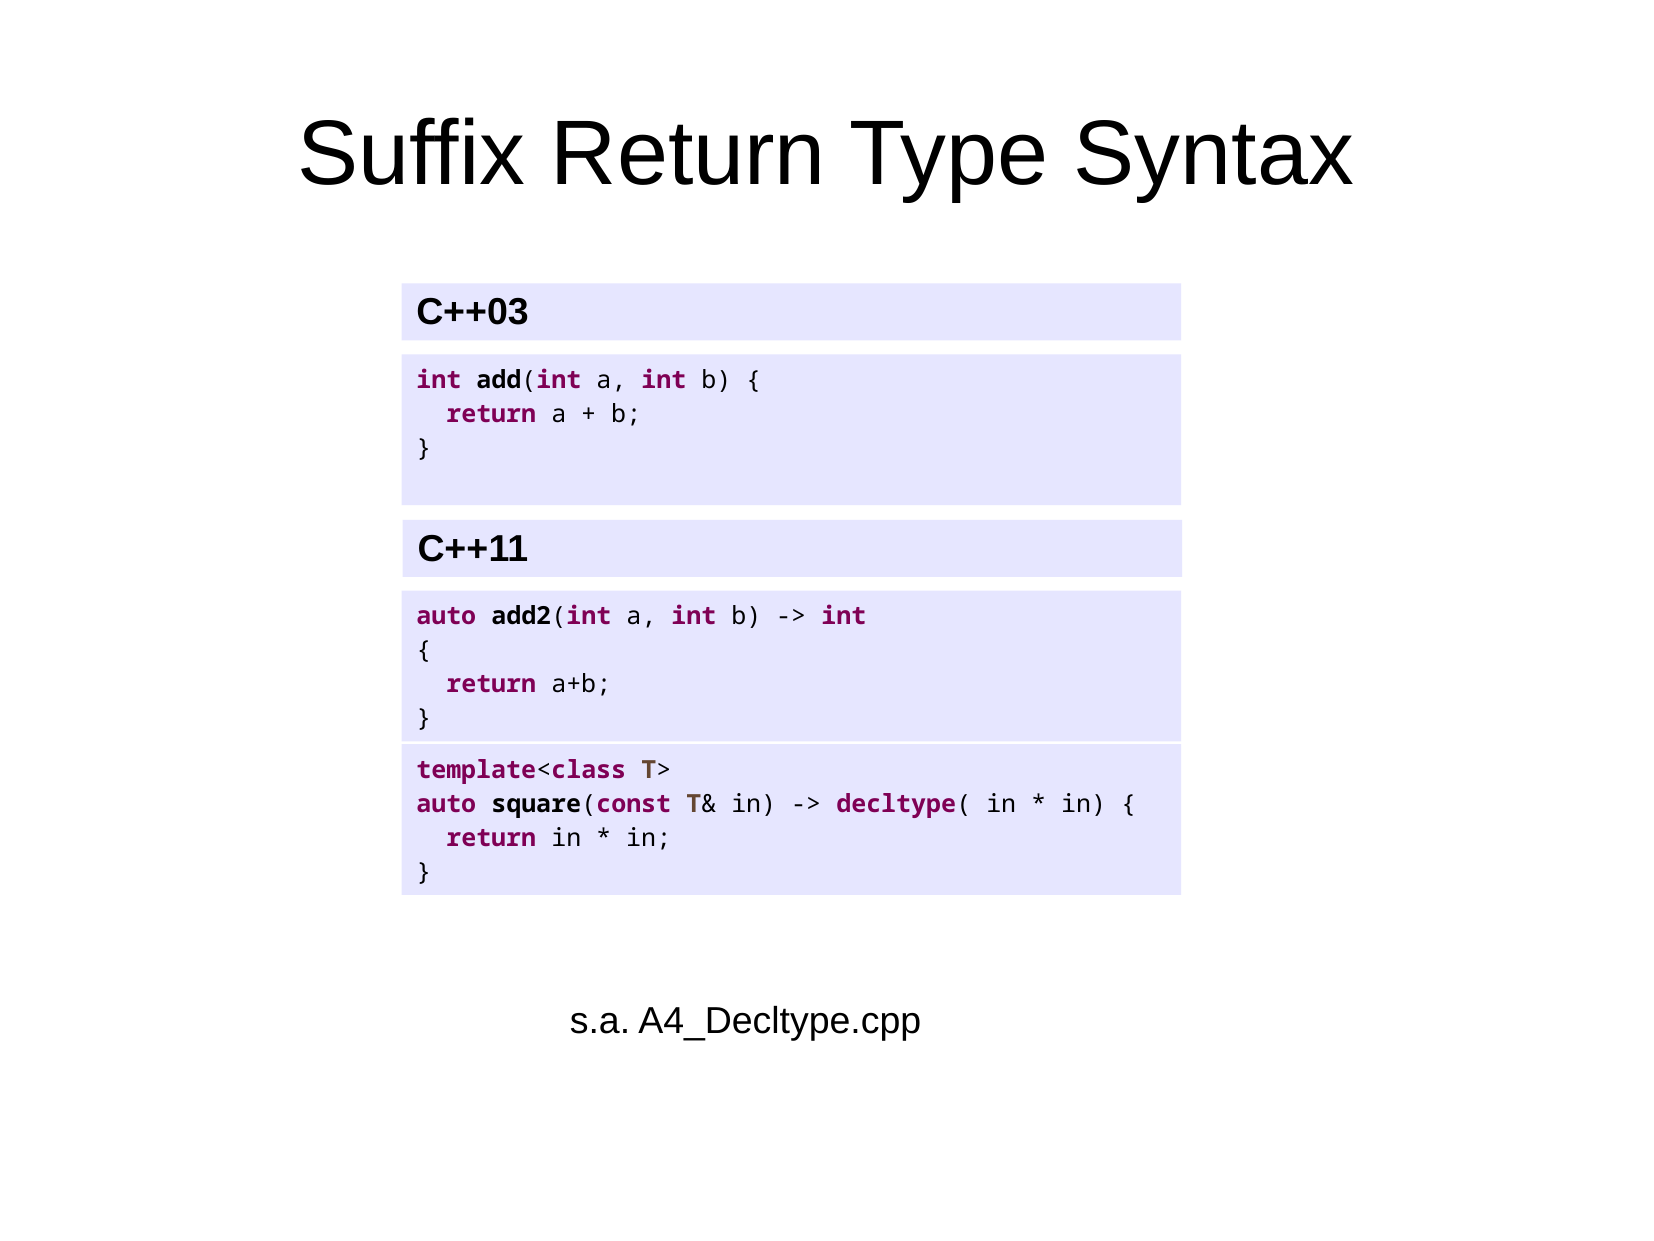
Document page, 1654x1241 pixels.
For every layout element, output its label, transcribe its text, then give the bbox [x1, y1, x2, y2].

text_box int add(int a, int b) { return a + b; } [401, 354, 1182, 487]
text_box C++11 [402, 519, 1183, 577]
text_box s.a. A4_Decltype.cpp [555, 992, 937, 1049]
text_box auto add2(int a, int b) -> int { return a+b; } [401, 590, 1182, 733]
title Suffix Return Type Syntax [82, 49, 1571, 257]
text_box template<class T> auto square(const T& in) -> decltype( in * in) { return in * in; } [401, 744, 1182, 886]
text_box C++03 [401, 283, 1182, 341]
